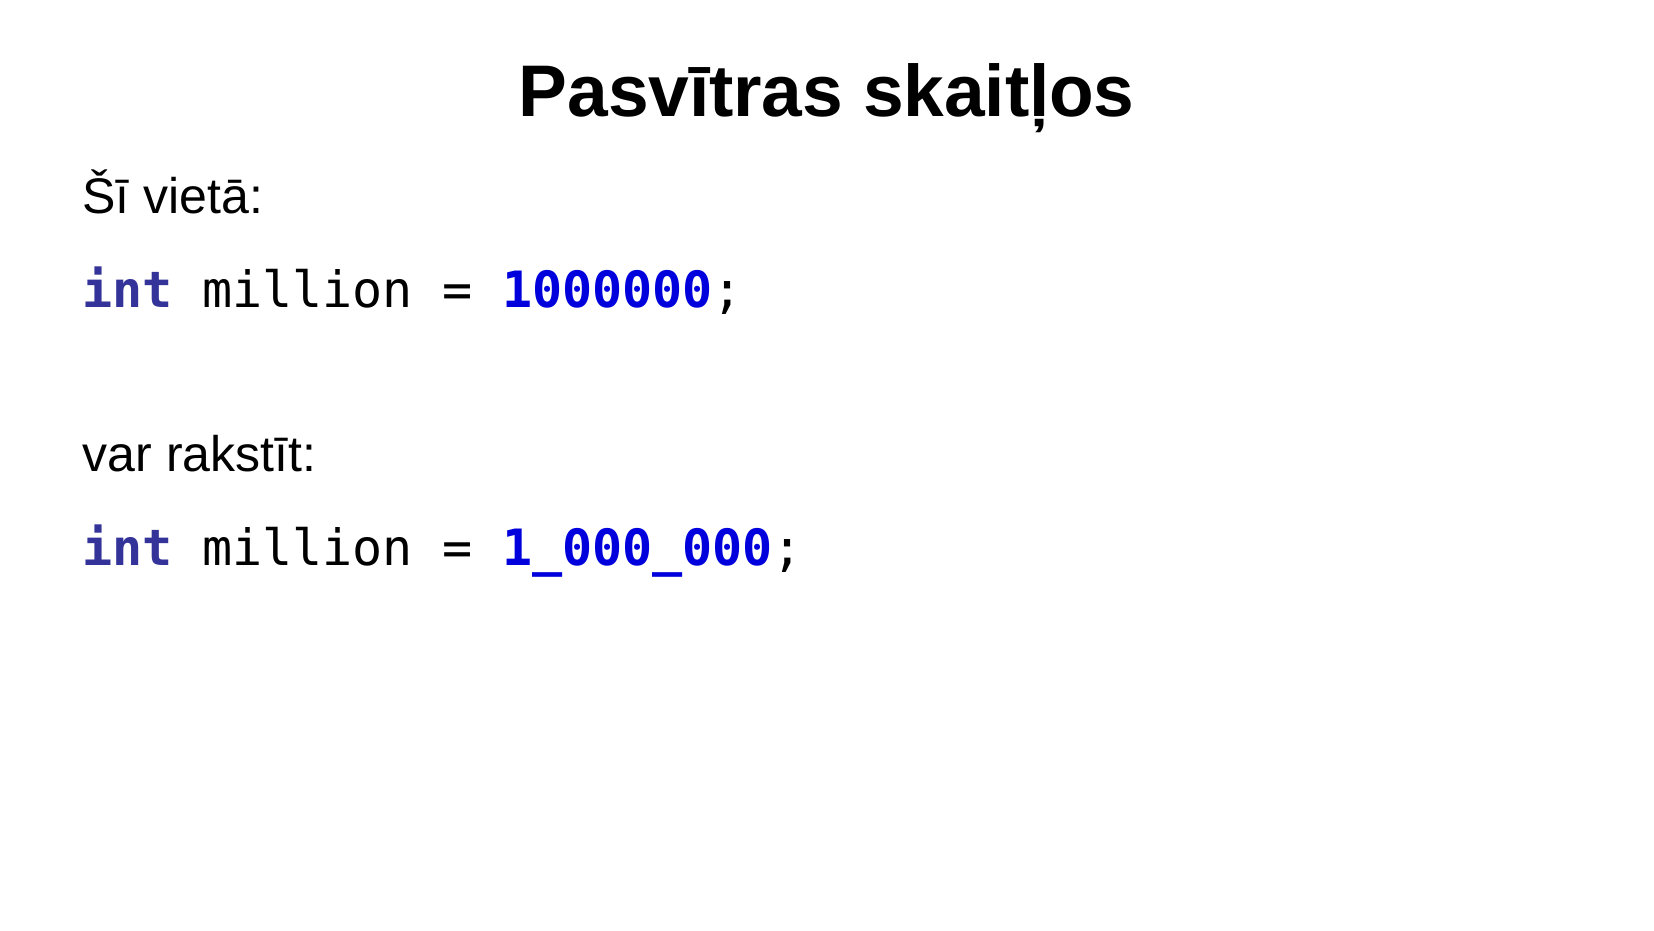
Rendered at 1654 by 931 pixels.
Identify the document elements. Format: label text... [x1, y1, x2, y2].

list Šī vietā: int million = 1000000; var rakstīt: int million = 1_000_000; [82, 168, 1538, 889]
title Pasvītras skaitļos [82, 37, 1571, 147]
